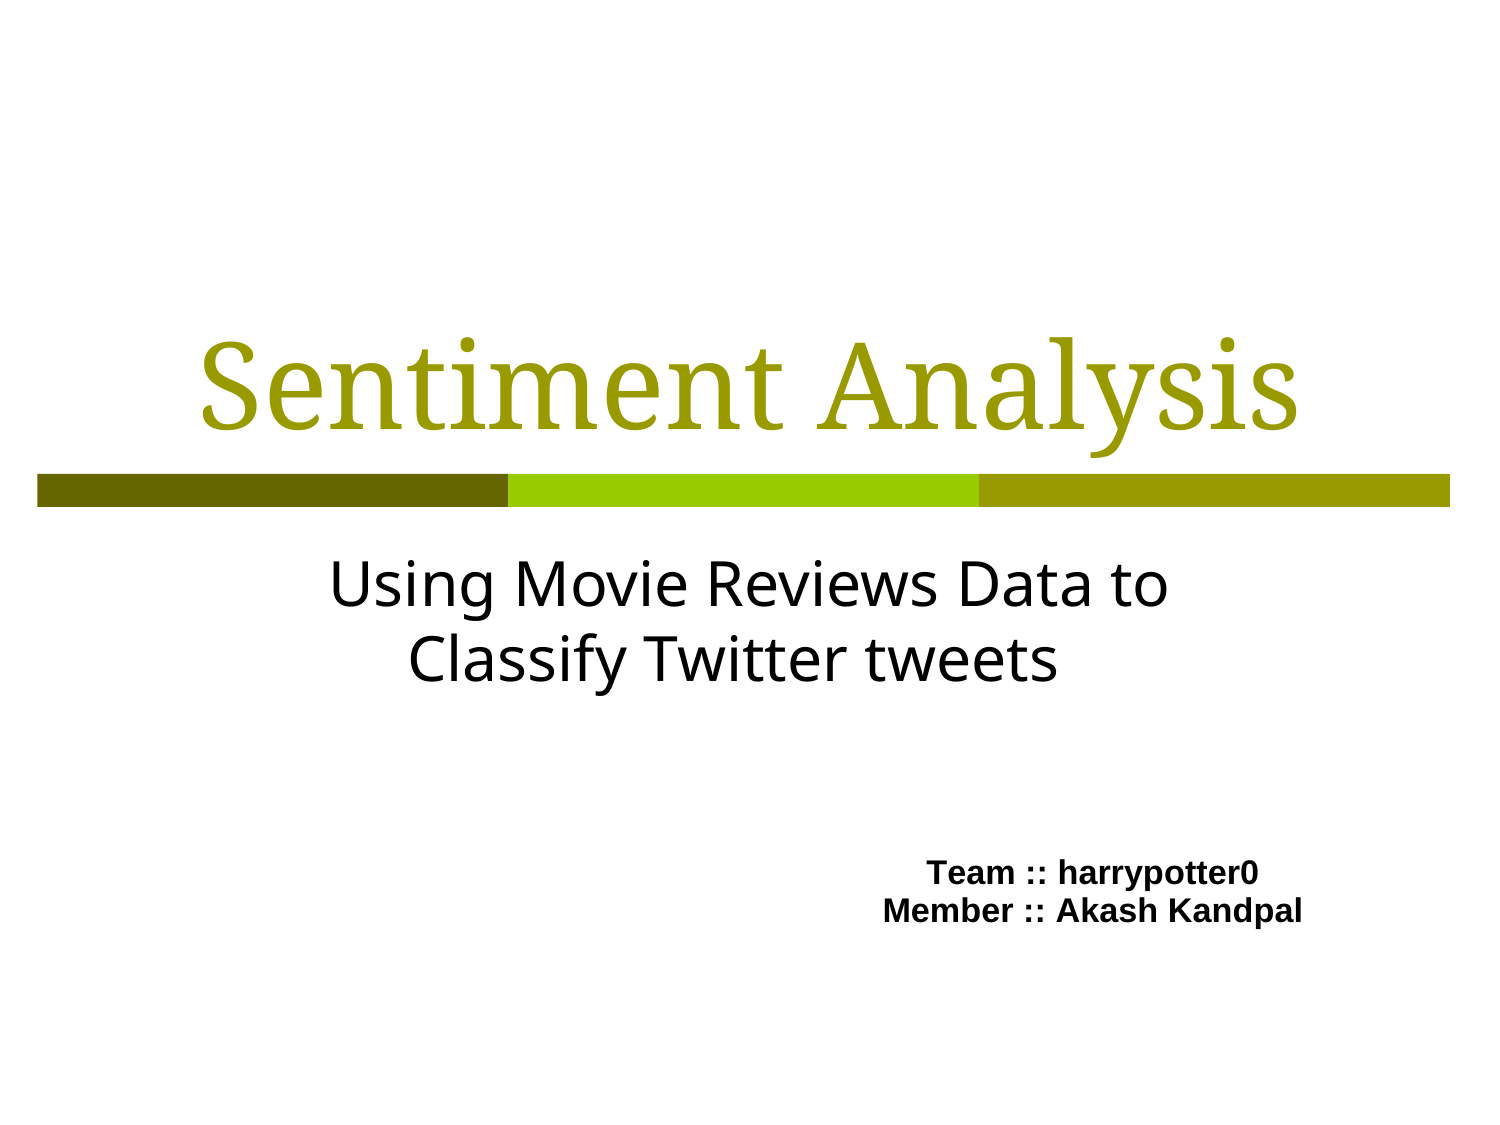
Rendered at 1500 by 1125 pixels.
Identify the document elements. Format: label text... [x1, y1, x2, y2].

subtitle Using Movie Reviews Data to Classify Twitter tweets [225, 536, 1276, 738]
text_box Team :: harrypotter0 Member :: Akash Kandpal [750, 846, 1436, 978]
title Sentiment Analysis [112, 112, 1388, 462]
